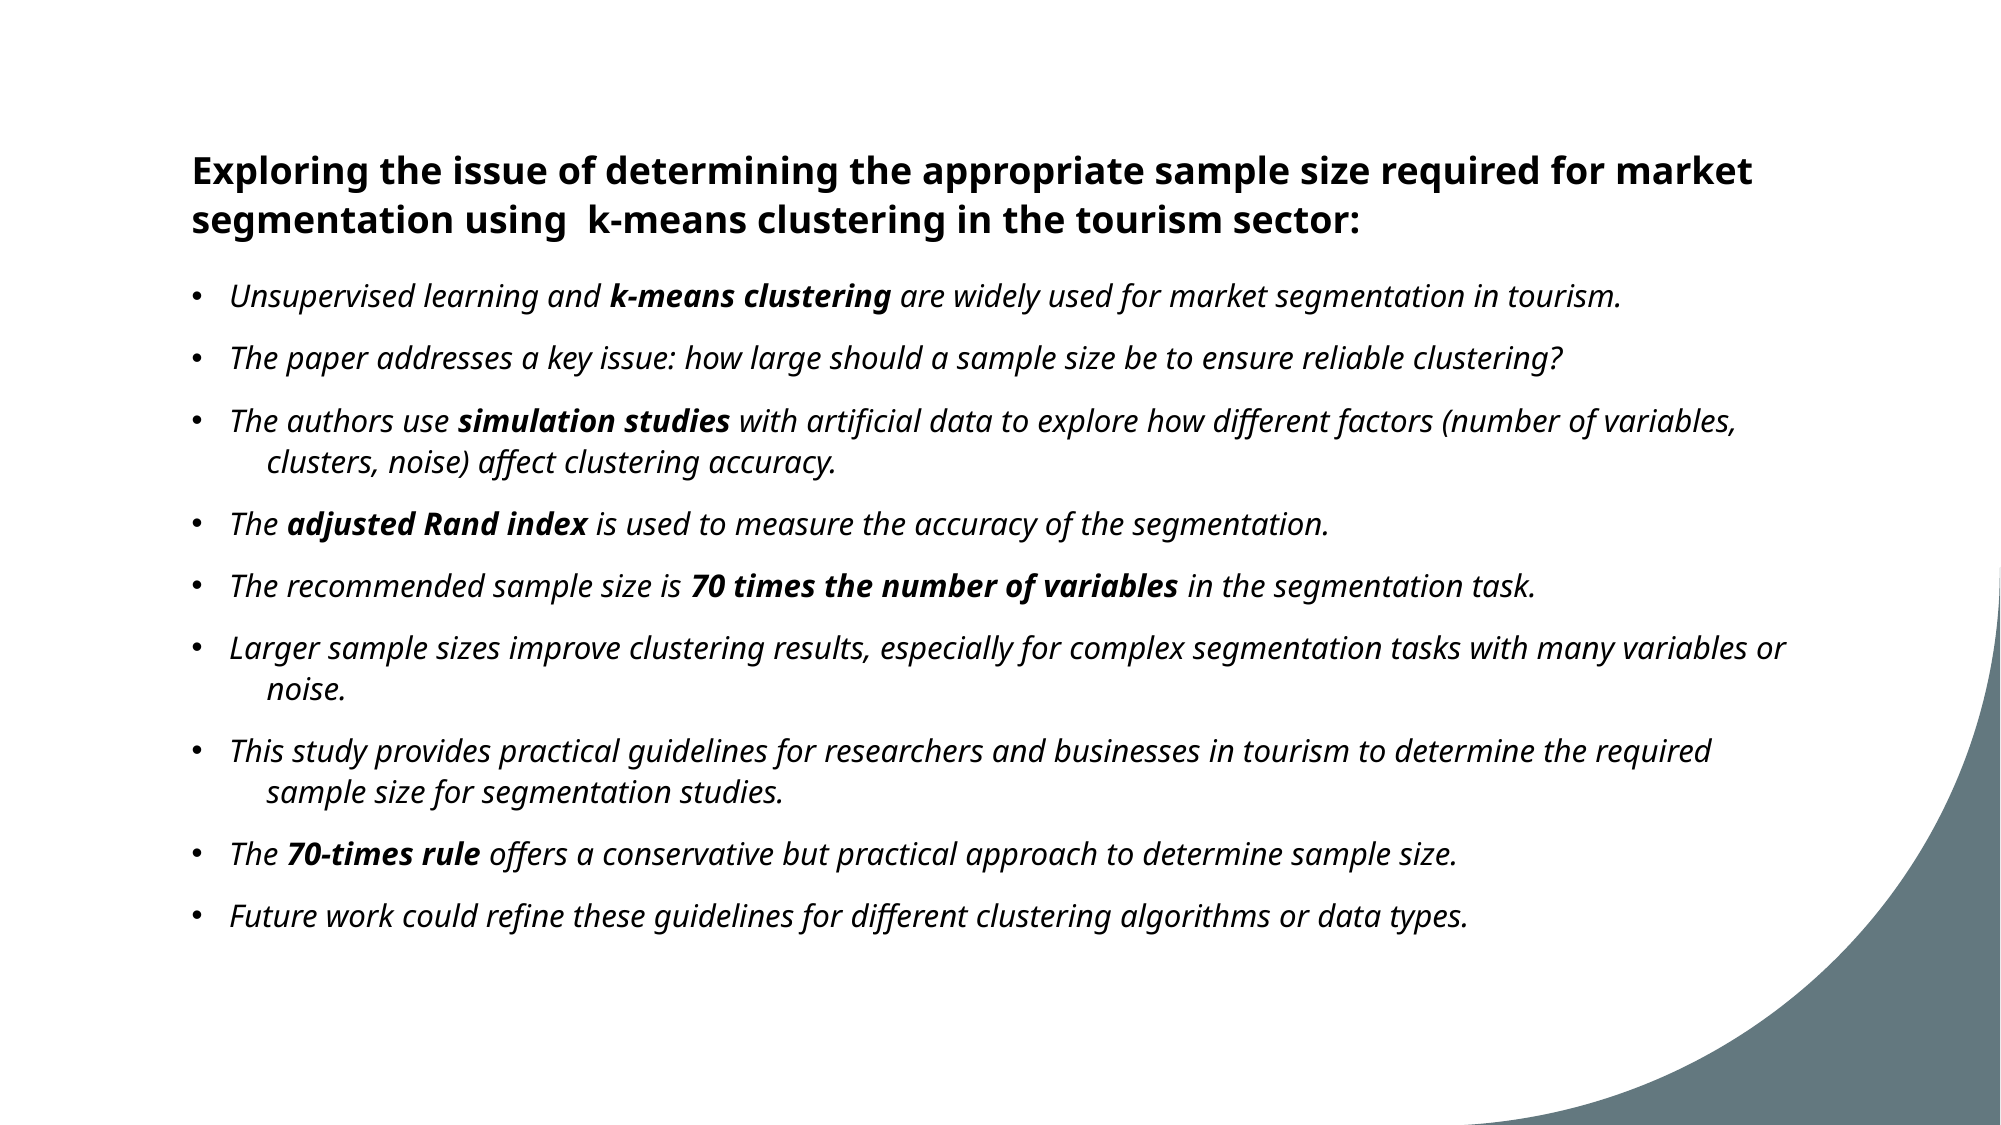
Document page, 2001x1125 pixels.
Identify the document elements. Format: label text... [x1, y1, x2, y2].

list Unsupervised learning and k-means clustering are widely used for market segmentation in tourism. The paper addresses a key issue: how large should a sample size be to ensure reliable clustering? The authors use simulation studies with artificial data to explore how different factors (number of variables, clusters, noise) affect clustering accuracy. The adjusted Rand index is used to measure the accuracy of the segmentation. The recommended sample size is 70 times the number of variables in the segmentation task. Larger sample sizes improve clustering results, especially for complex segmentation tasks with many variables or noise. This study provides practical guidelines for researchers and businesses in tourism to determine the required sample size for segmentation studies. The 70-times rule offers a conservative but practical approach to determine sample size. Future work could refine these guidelines for different clustering algorithms or data types. [176, 265, 1809, 964]
title Exploring the issue of determining the appropriate sample size required for market segmentation using k-means clustering in the tourism sector: [176, 76, 1809, 249]
